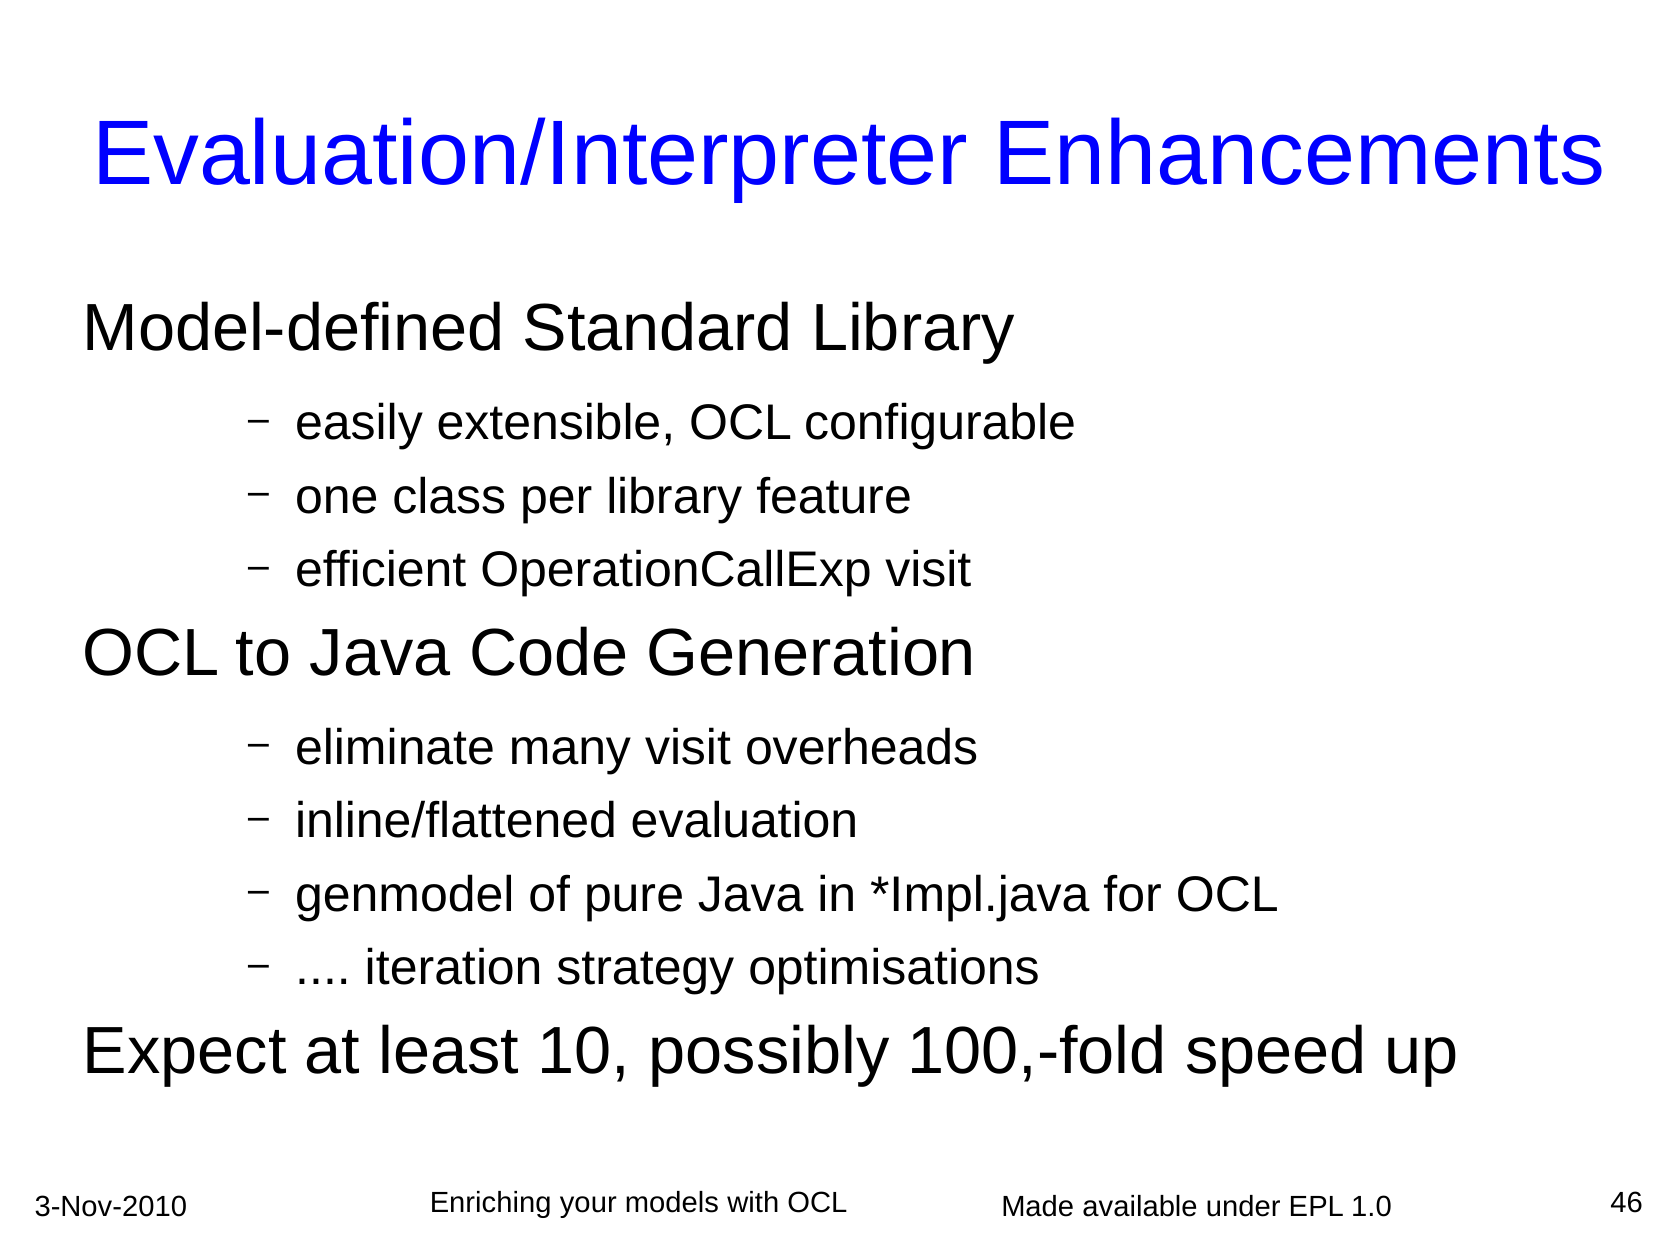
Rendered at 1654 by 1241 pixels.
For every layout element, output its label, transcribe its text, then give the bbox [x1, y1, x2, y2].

title Evaluation/Interpreter Enhancements [49, 49, 1624, 257]
list Model-defined Standard Library easily extensible, OCL configurable one class per library feature efficient OperationCallExp visit OCL to Java Code Generation eliminate many visit overheads inline/flattened evaluation genmodel of pure Java in *Impl.java for OCL .... iteration strategy optimisations Expect at least 10, possibly 100,-fold speed up [82, 290, 1571, 1109]
